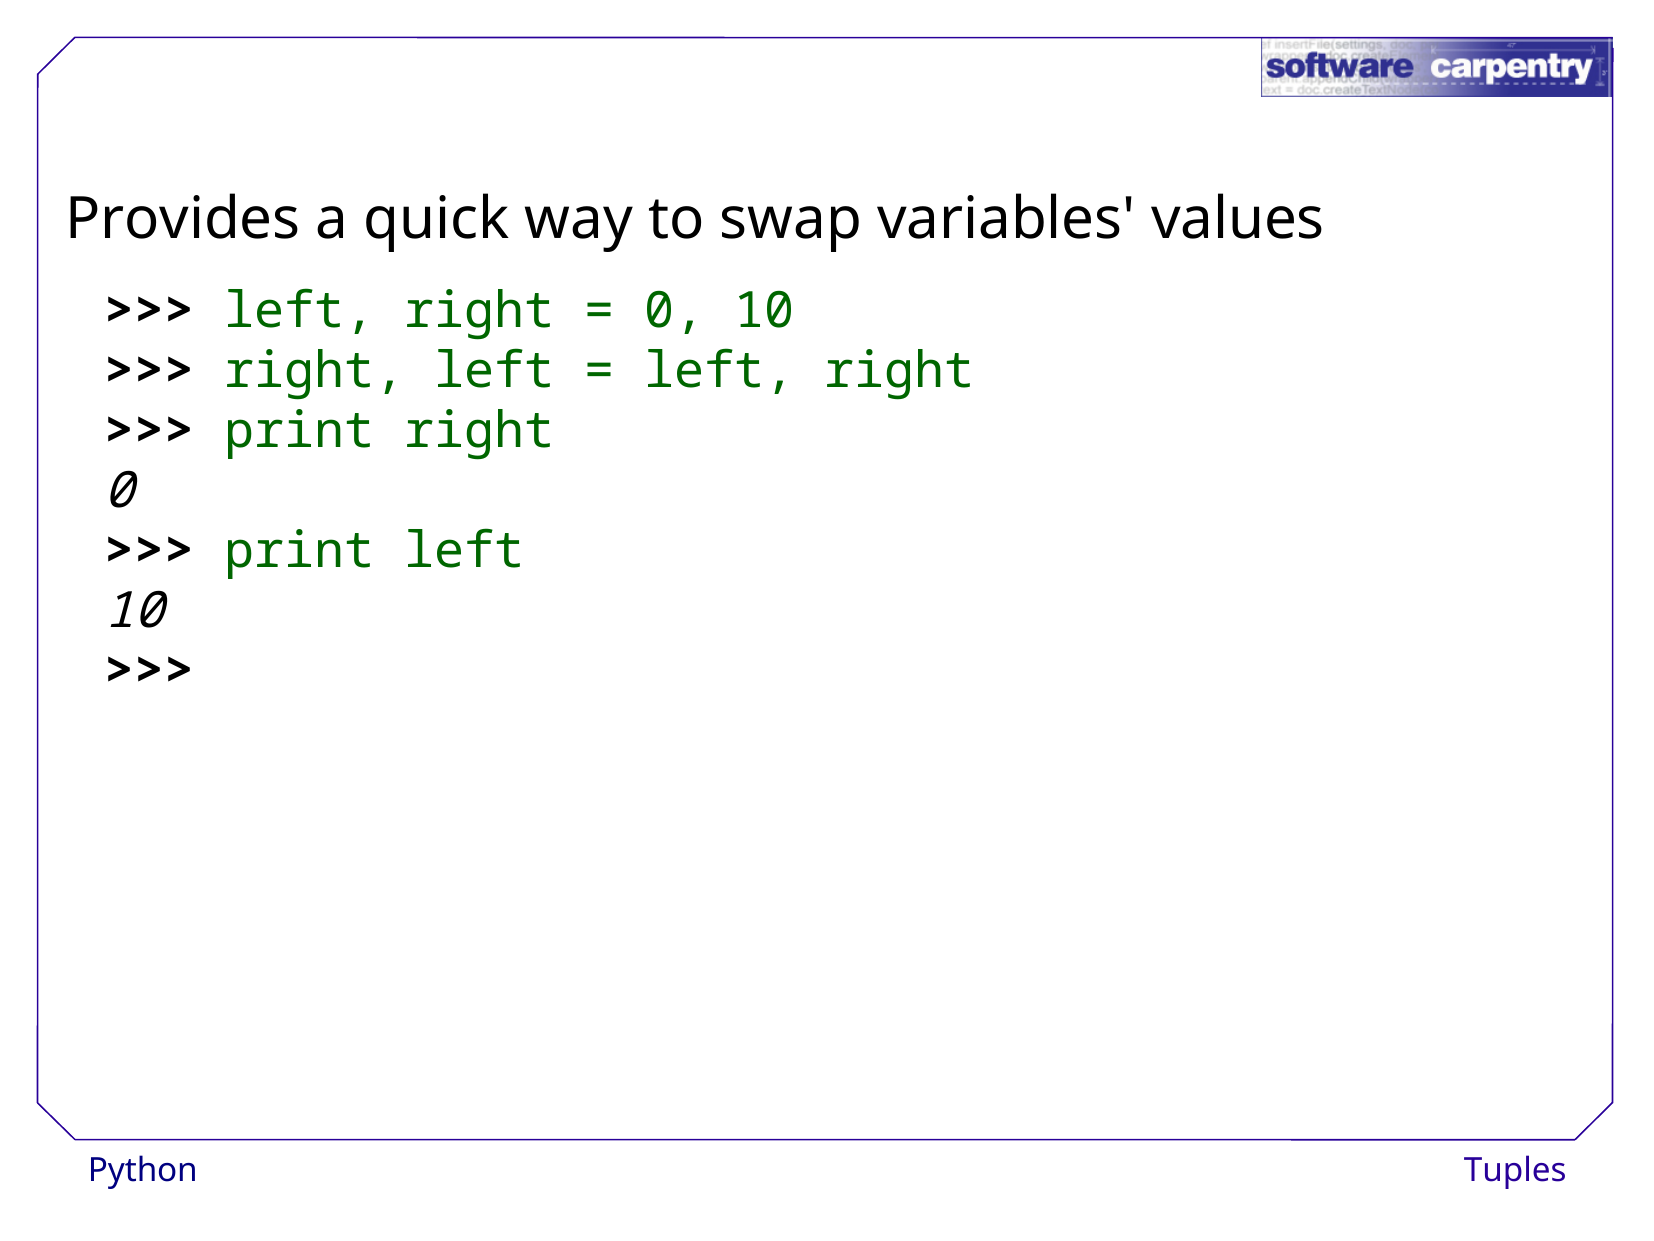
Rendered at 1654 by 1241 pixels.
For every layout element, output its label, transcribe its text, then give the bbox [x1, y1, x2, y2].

text_box >>> left, right = 0, 10 >>> right, left = left, right >>> print right 0 >>> print left 10 >>> [89, 270, 1167, 715]
picture [1261, 39, 1613, 97]
text_box Provides a quick way to swap variables' values [50, 138, 1491, 259]
